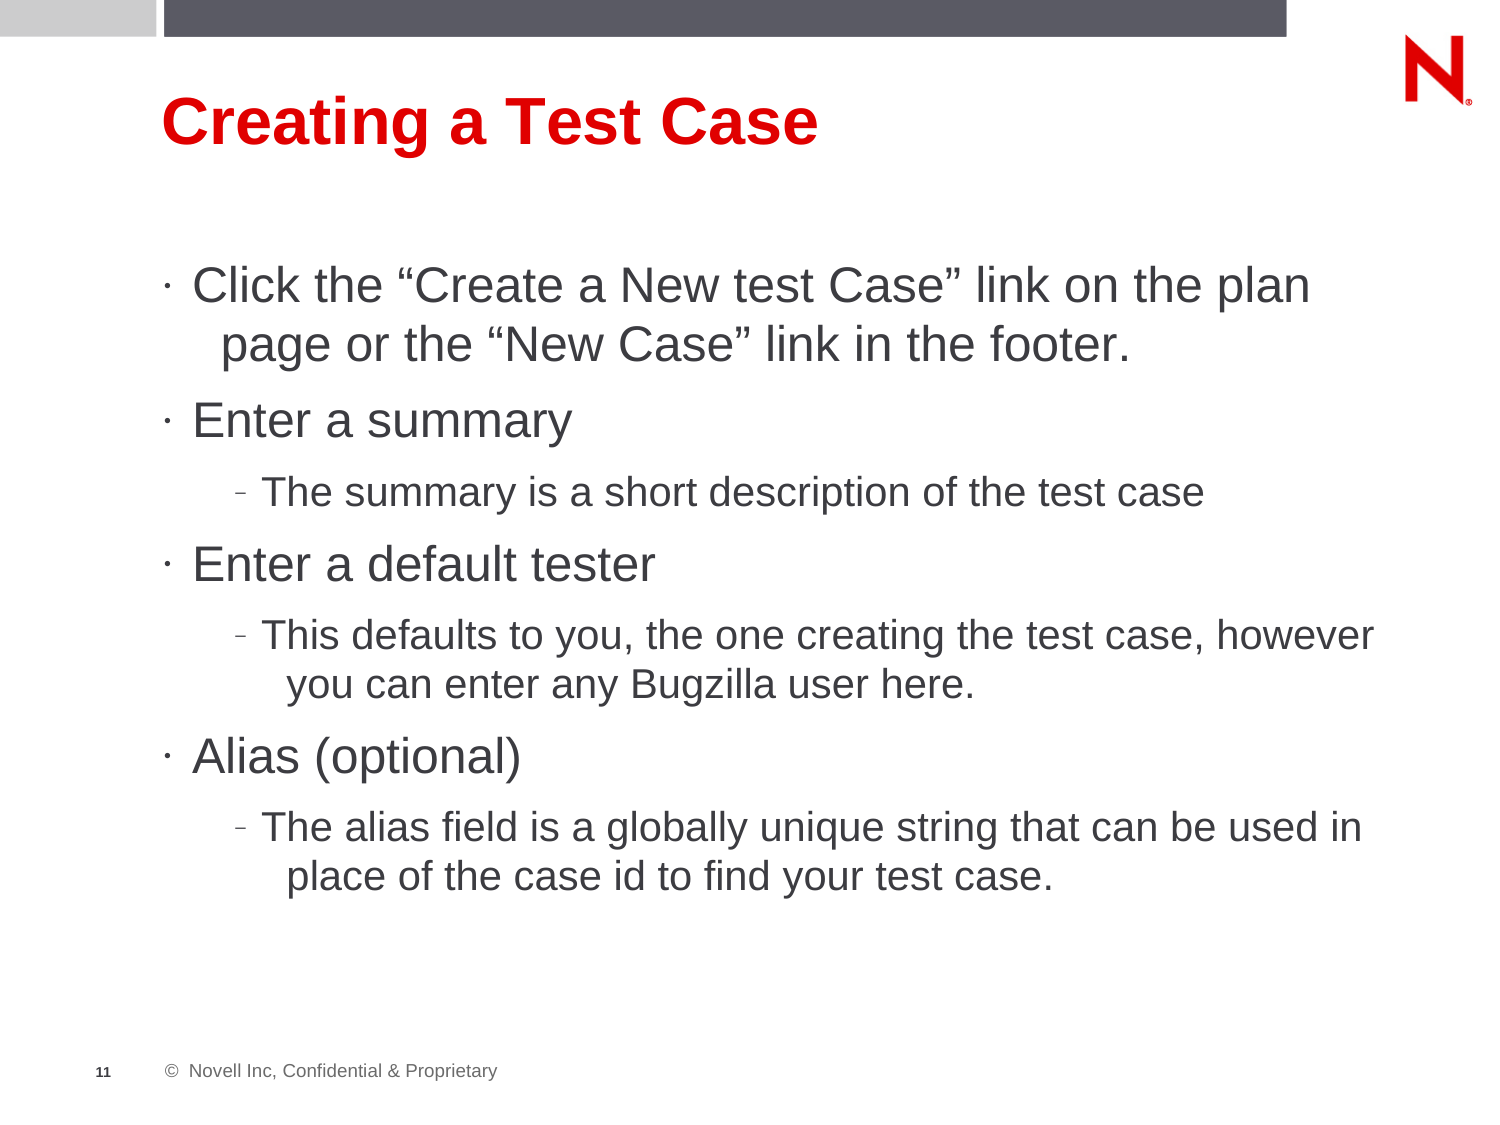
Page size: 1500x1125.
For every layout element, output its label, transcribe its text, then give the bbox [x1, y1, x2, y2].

picture [1403, 32, 1473, 107]
title Creating a Test Case [161, 41, 1383, 205]
list Click the “Create a New test Case” link on the plan page or the “New Case” link in the footer. Enter a summary The summary is a short description of the test case Enter a default tester This defaults to you, the one creating the test case, however you can enter any Bugzilla user here. Alias (optional) The alias field is a globally unique string that can be used in place of the case id to find your test case. [163, 254, 1404, 986]
